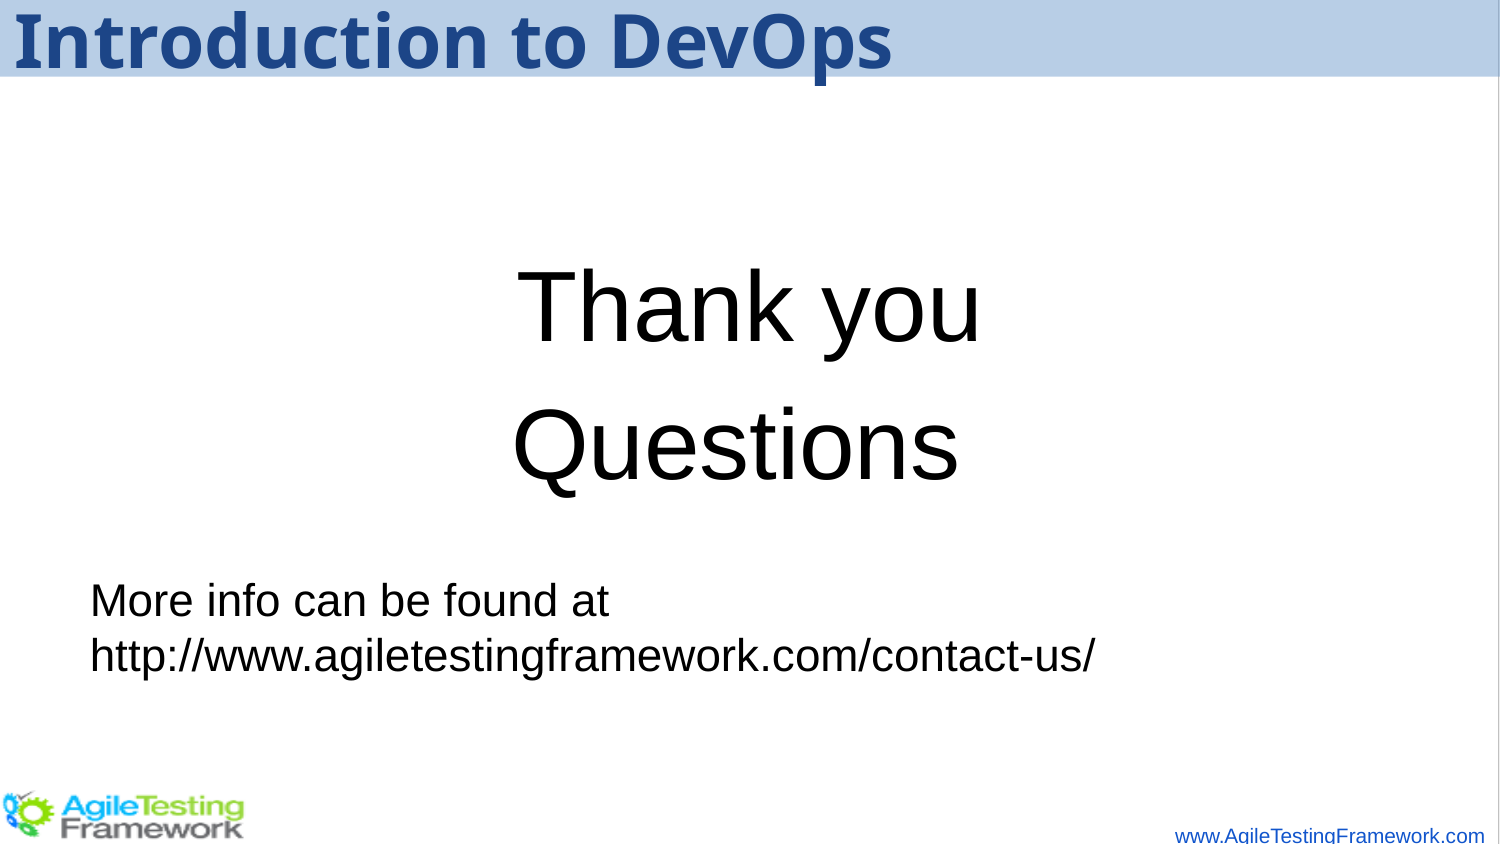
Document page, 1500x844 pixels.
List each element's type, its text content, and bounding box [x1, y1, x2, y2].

text_box Thank you Questions More info can be found at http://www.agiletestingframework.com/contact-us/ [74, 88, 1425, 764]
text_box www.AgileTestingFramework.com [1124, 807, 1500, 844]
text_box Introduction to DevOps [0, 0, 1500, 77]
picture [0, 77, 1500, 844]
